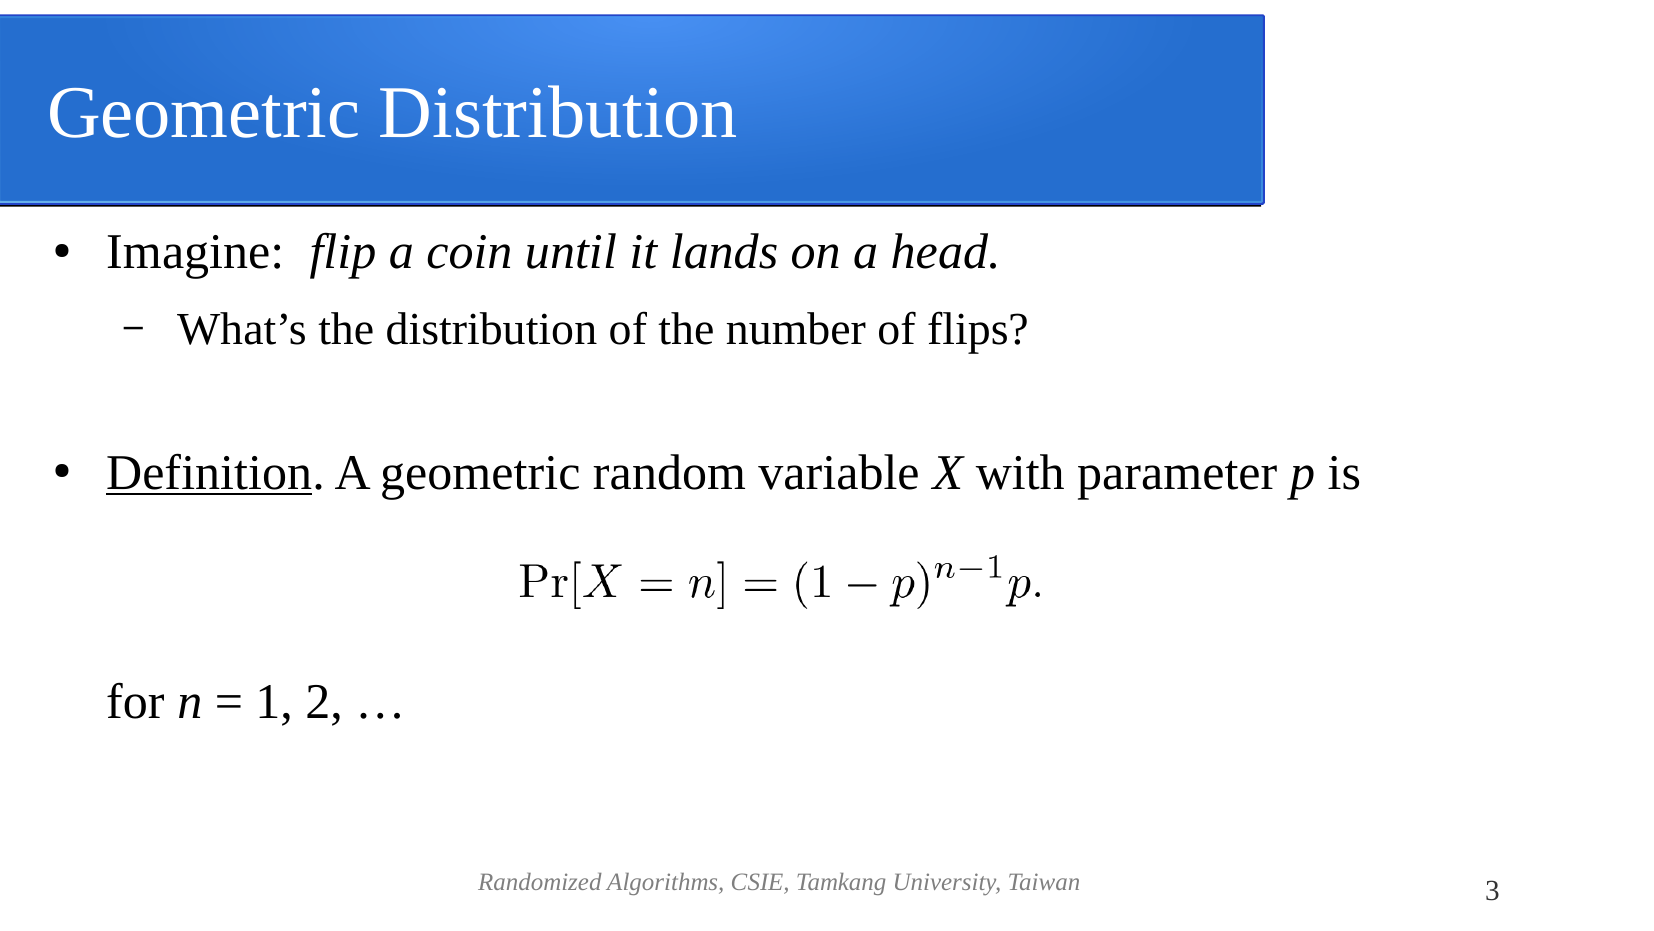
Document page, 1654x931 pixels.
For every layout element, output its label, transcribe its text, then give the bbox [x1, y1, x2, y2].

title Geometric Distribution [47, 35, 1199, 189]
list Imagine: flip a coin until it lands on a head. What’s the distribution of the number of flips? Definition. A geometric random variable X with parameter p is for n = 1, 2, … [35, 224, 1524, 827]
picture [519, 555, 1040, 609]
